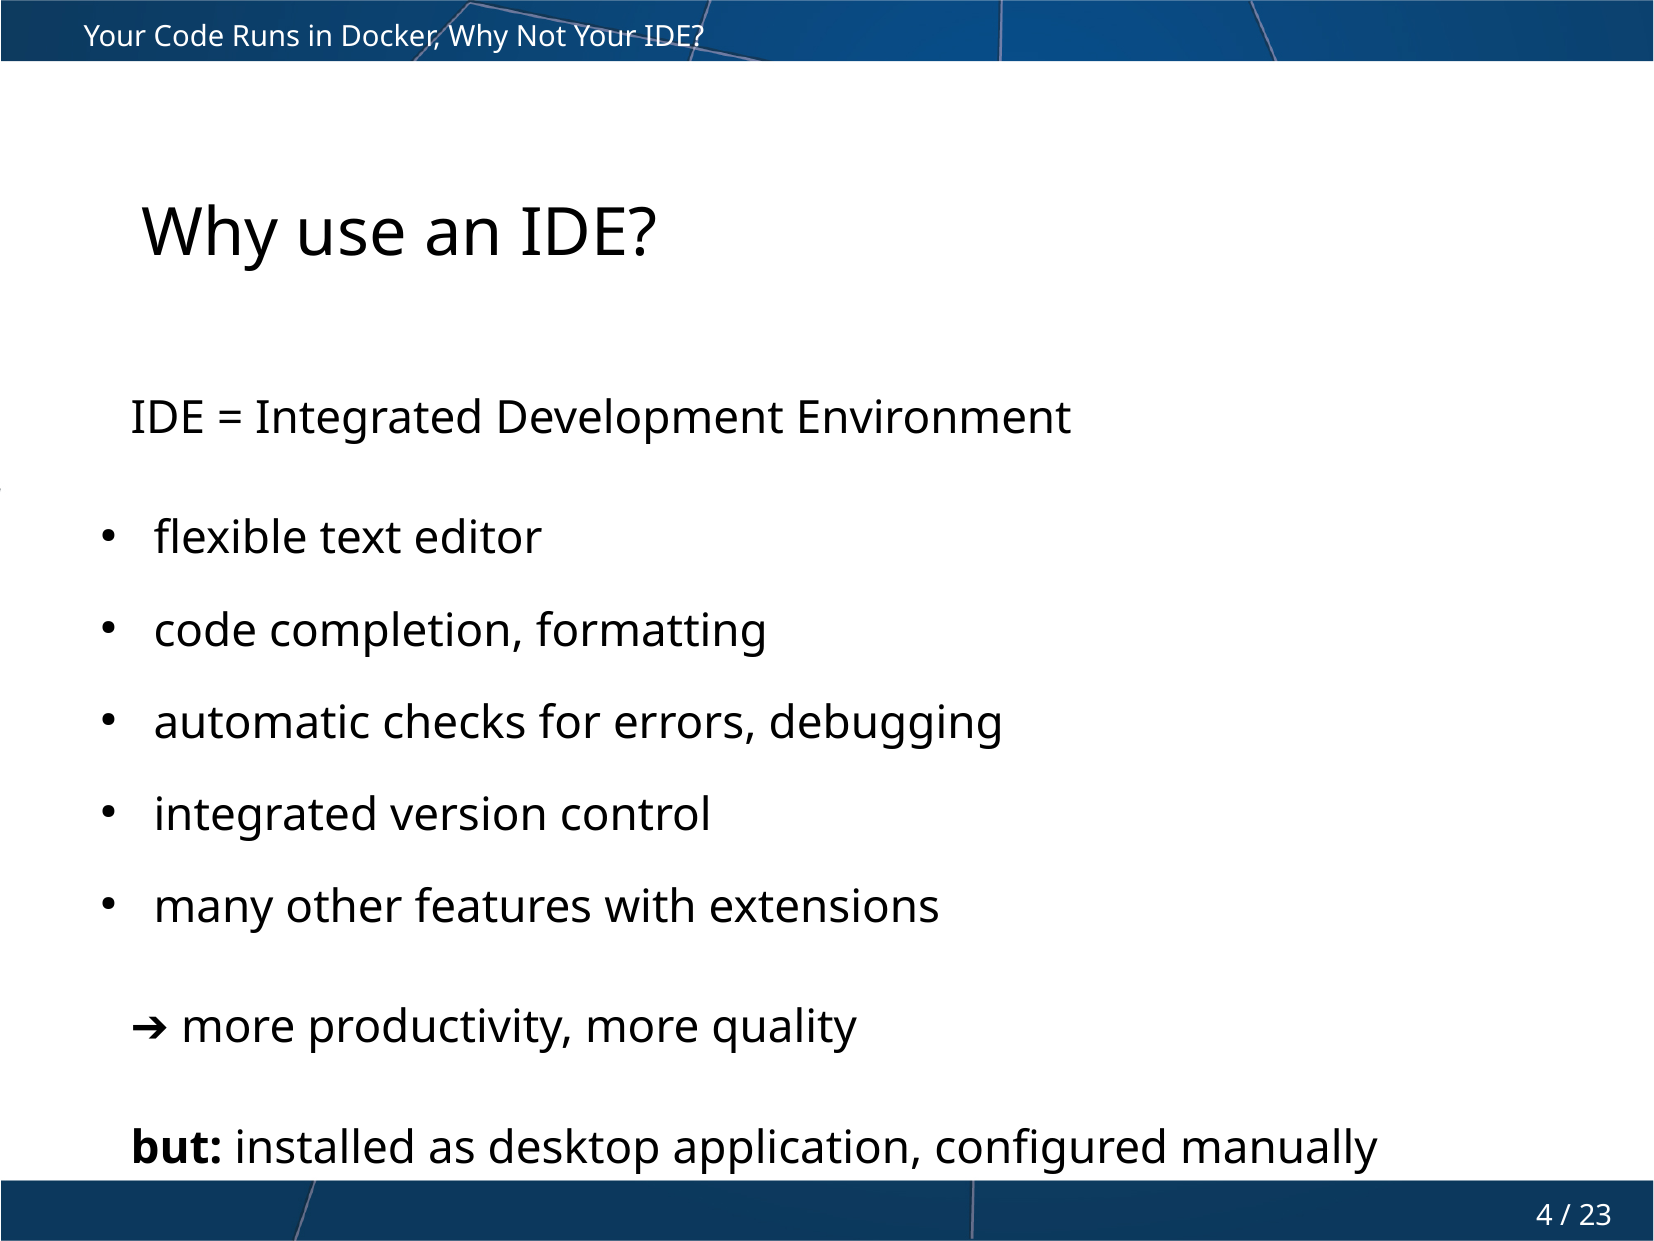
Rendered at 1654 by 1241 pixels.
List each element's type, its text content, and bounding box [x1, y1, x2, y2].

picture [0, 0, 1654, 1241]
title Why use an IDE? [82, 133, 1571, 326]
list IDE = Integrated Development Environment flexible text editor code completion, formatting automatic checks for errors, debugging integrated version control many other features with extensions ➔ more productivity, more quality but: installed as desktop application, configured manually [82, 384, 1571, 1091]
